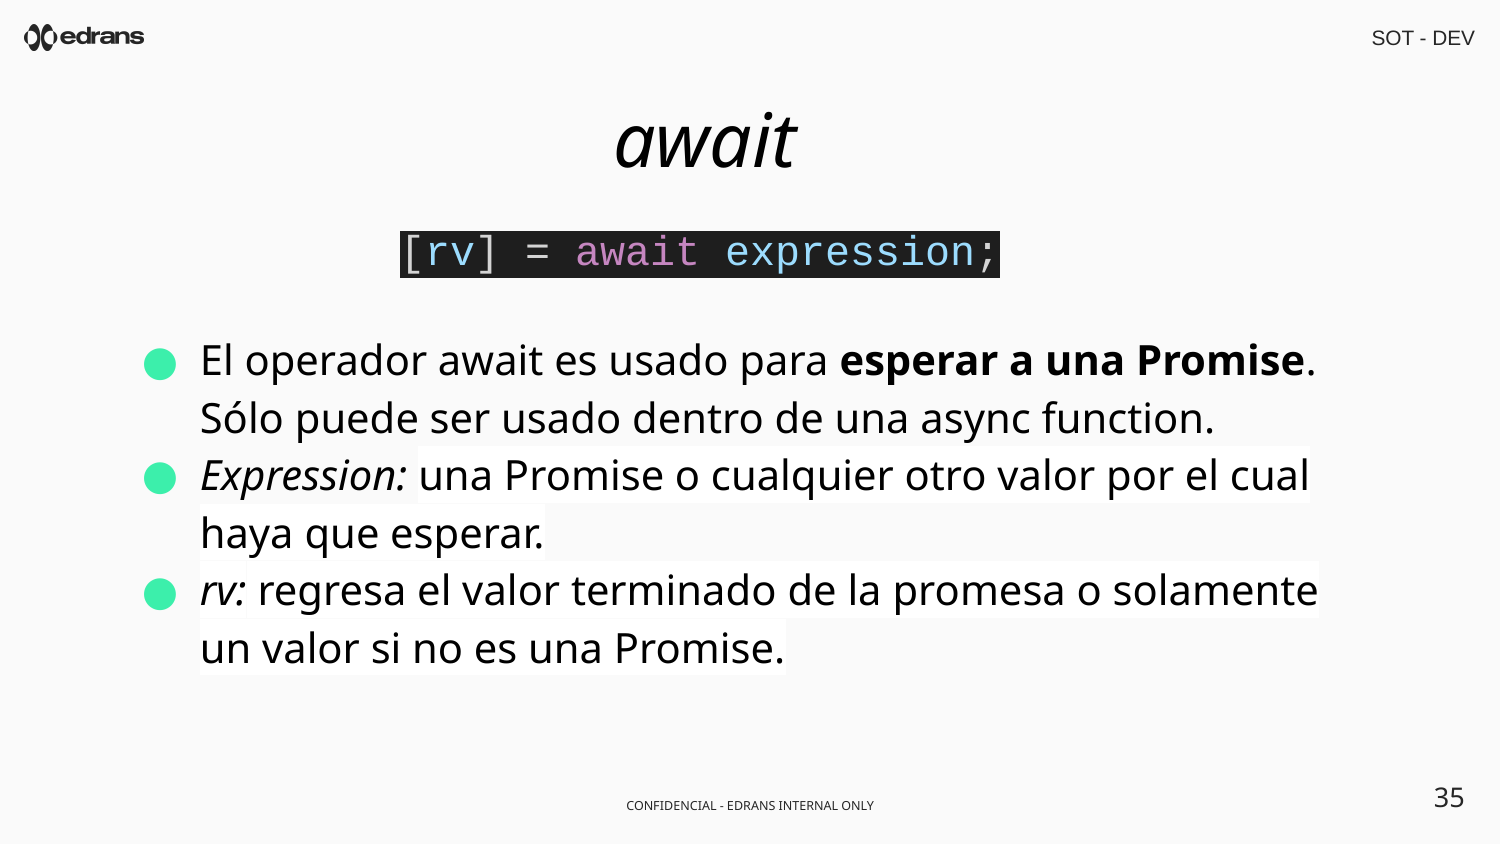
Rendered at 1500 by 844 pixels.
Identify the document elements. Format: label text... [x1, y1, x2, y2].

picture [24, 24, 144, 51]
text_box SOT - DEV [1266, 24, 1475, 51]
text_box El operador await es usado para esperar a una Promise. Sólo puede ser usado dentro de una async function. Expression: una Promise o cualquier otro valor por el cual haya que esperar. rv: regresa el valor terminado de la promesa o solamente un valor si no es una Promise. [110, 311, 1358, 688]
text_box await [240, 77, 1170, 191]
text_box [rv] = await expression; [158, 191, 1242, 287]
slide_number <número> [1389, 764, 1480, 830]
text_box CONFIDENCIAL - EDRANS INTERNAL ONLY [613, 797, 887, 814]
